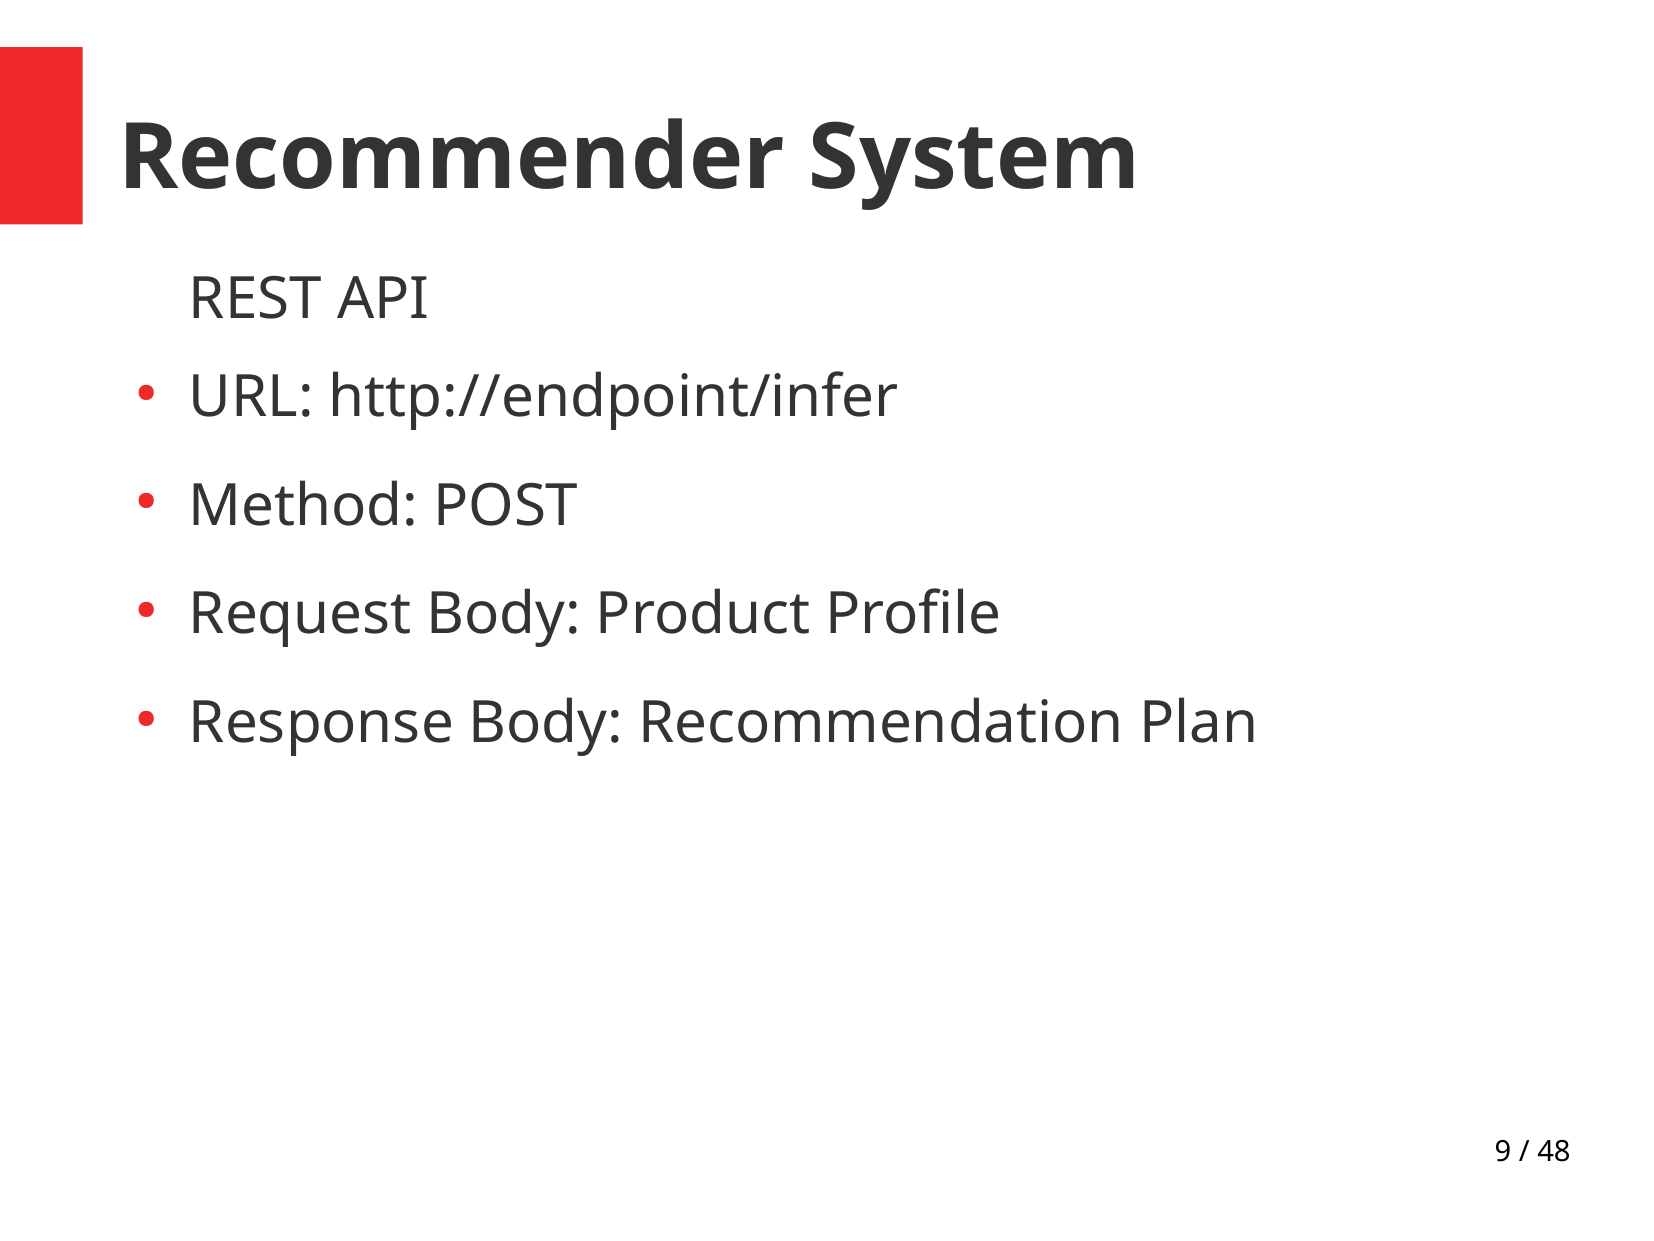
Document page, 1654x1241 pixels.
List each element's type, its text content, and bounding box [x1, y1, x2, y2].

list REST API [118, 256, 721, 353]
title Recommender System [118, 49, 1571, 257]
list URL: http://endpoint/infer Method: POST Request Body: Product Profile Response Body: Recommendation Plan [118, 354, 1536, 1074]
